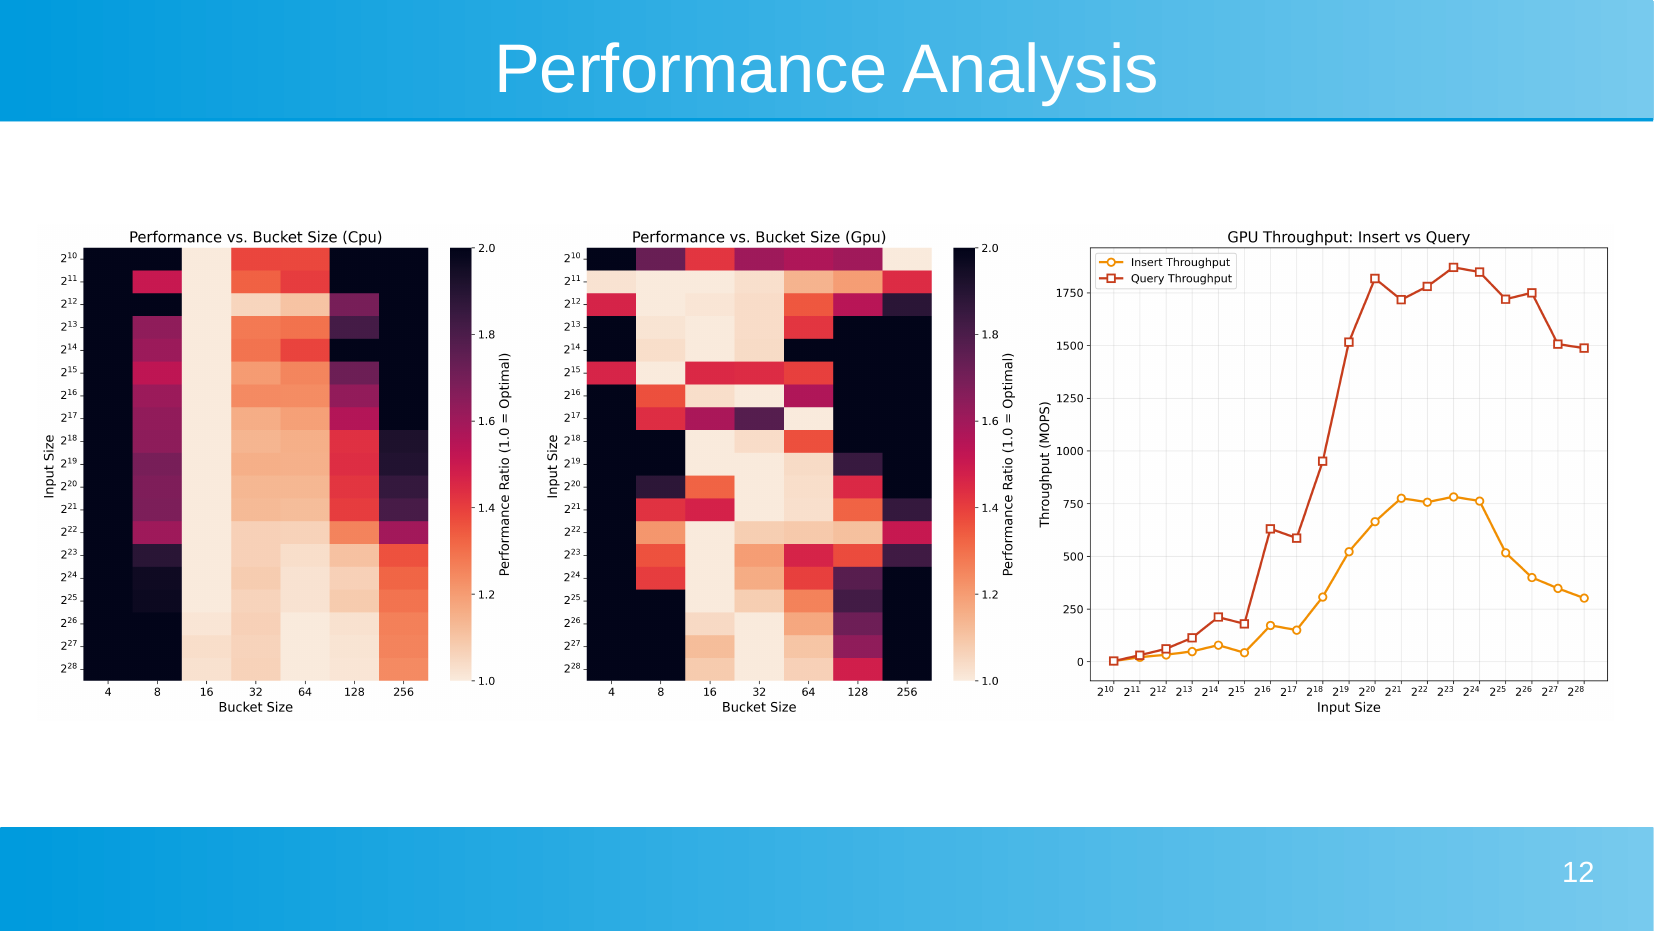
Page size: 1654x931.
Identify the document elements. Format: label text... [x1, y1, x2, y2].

picture [37, 224, 1614, 721]
title Performance Analysis [59, 29, 1595, 108]
